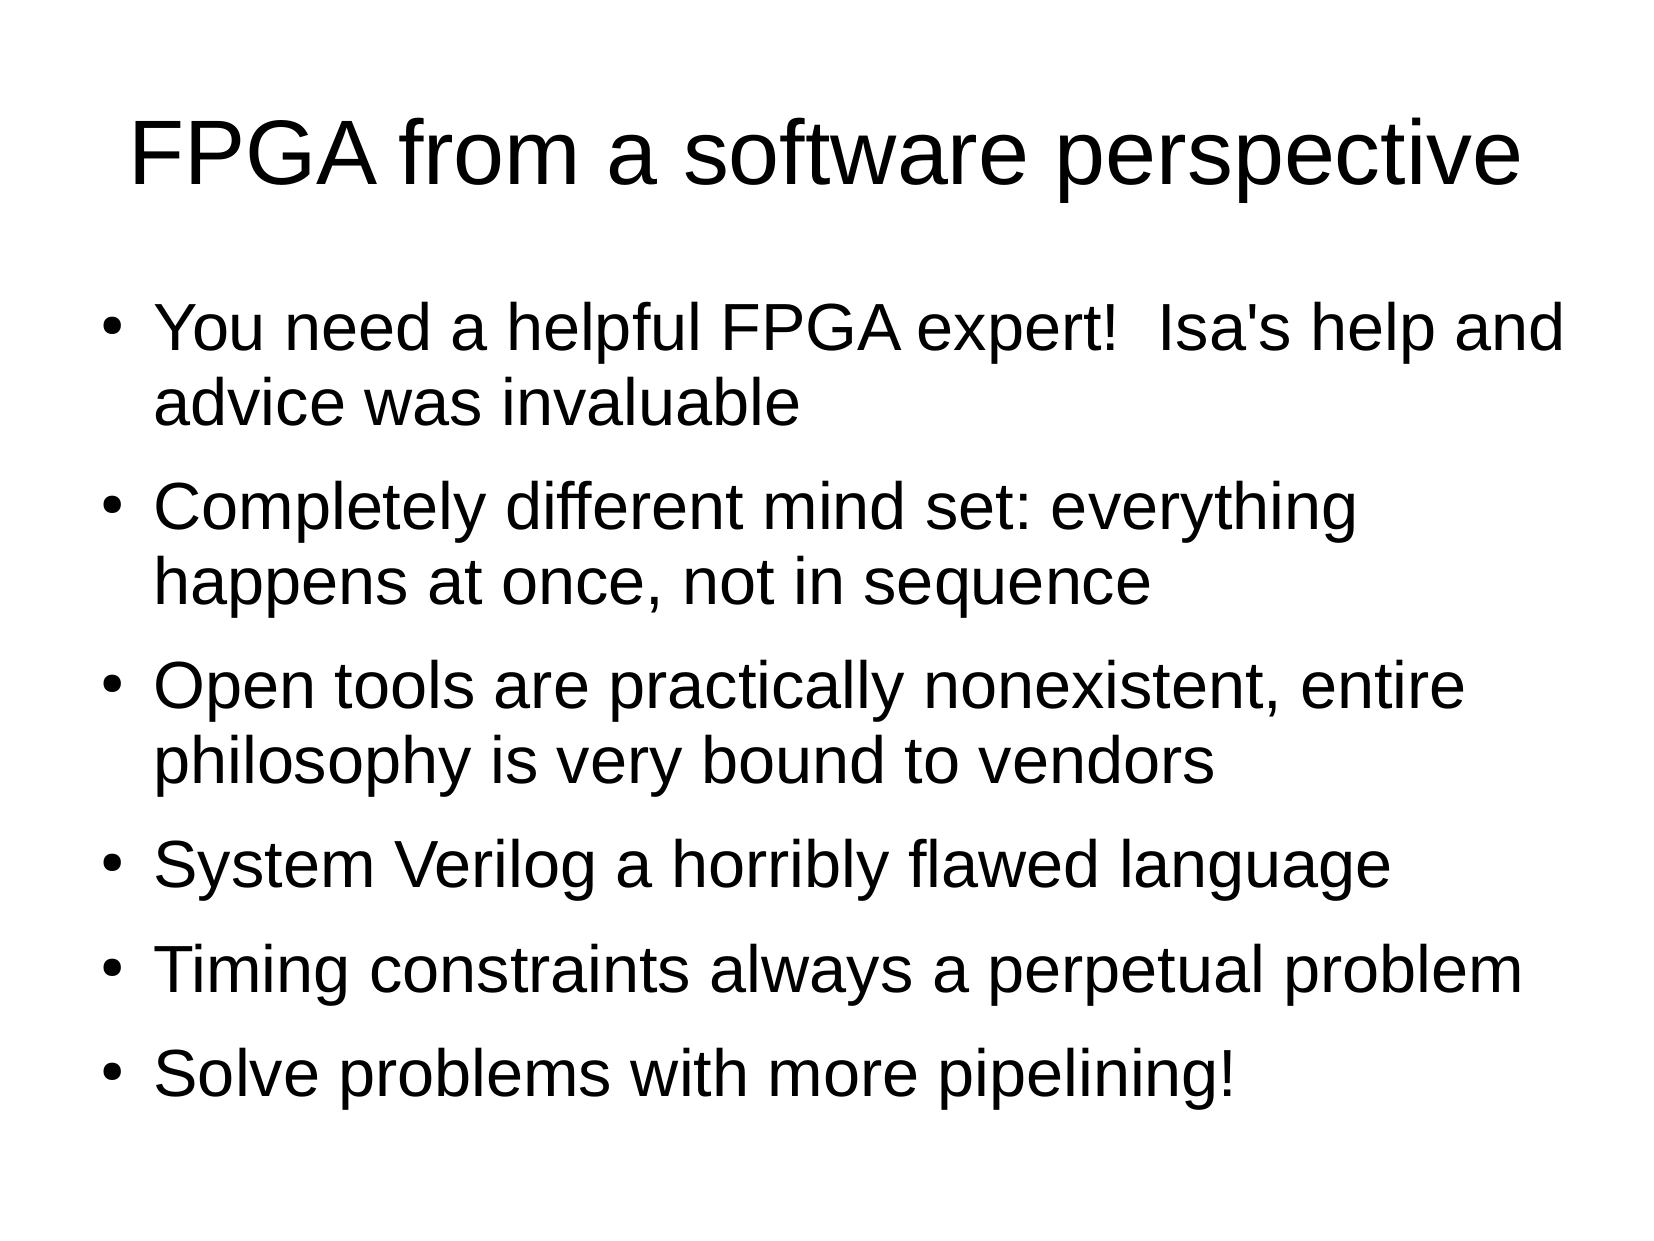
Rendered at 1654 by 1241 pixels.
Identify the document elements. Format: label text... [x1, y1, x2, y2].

title FPGA from a software perspective [82, 49, 1571, 257]
list You need a helpful FPGA expert! Isa's help and advice was invaluable Completely different mind set: everything happens at once, not in sequence Open tools are practically nonexistent, entire philosophy is very bound to vendors System Verilog a horribly flawed language Timing constraints always a perpetual problem Solve problems with more pipelining! [82, 290, 1571, 1241]
